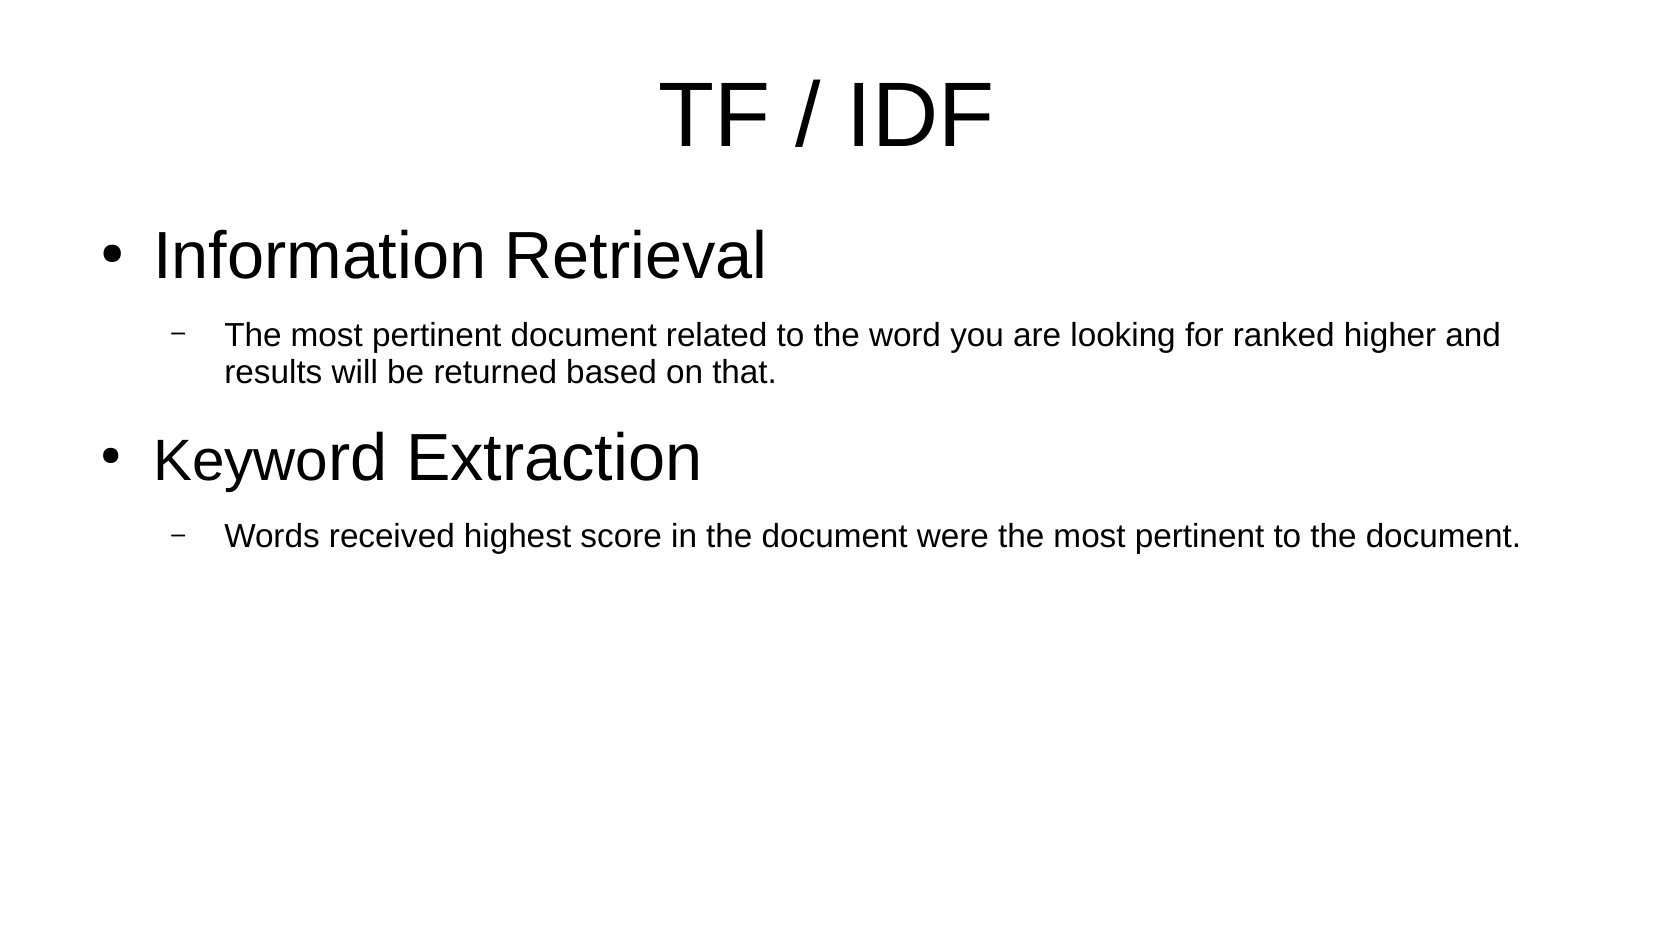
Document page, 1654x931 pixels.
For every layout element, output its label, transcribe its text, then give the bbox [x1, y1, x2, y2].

title TF / IDF [82, 37, 1571, 193]
list Information Retrieval The most pertinent document related to the word you are looking for ranked higher and results will be returned based on that. Keyword Extraction Words received highest score in the document were the most pertinent to the document. [82, 217, 1571, 758]
